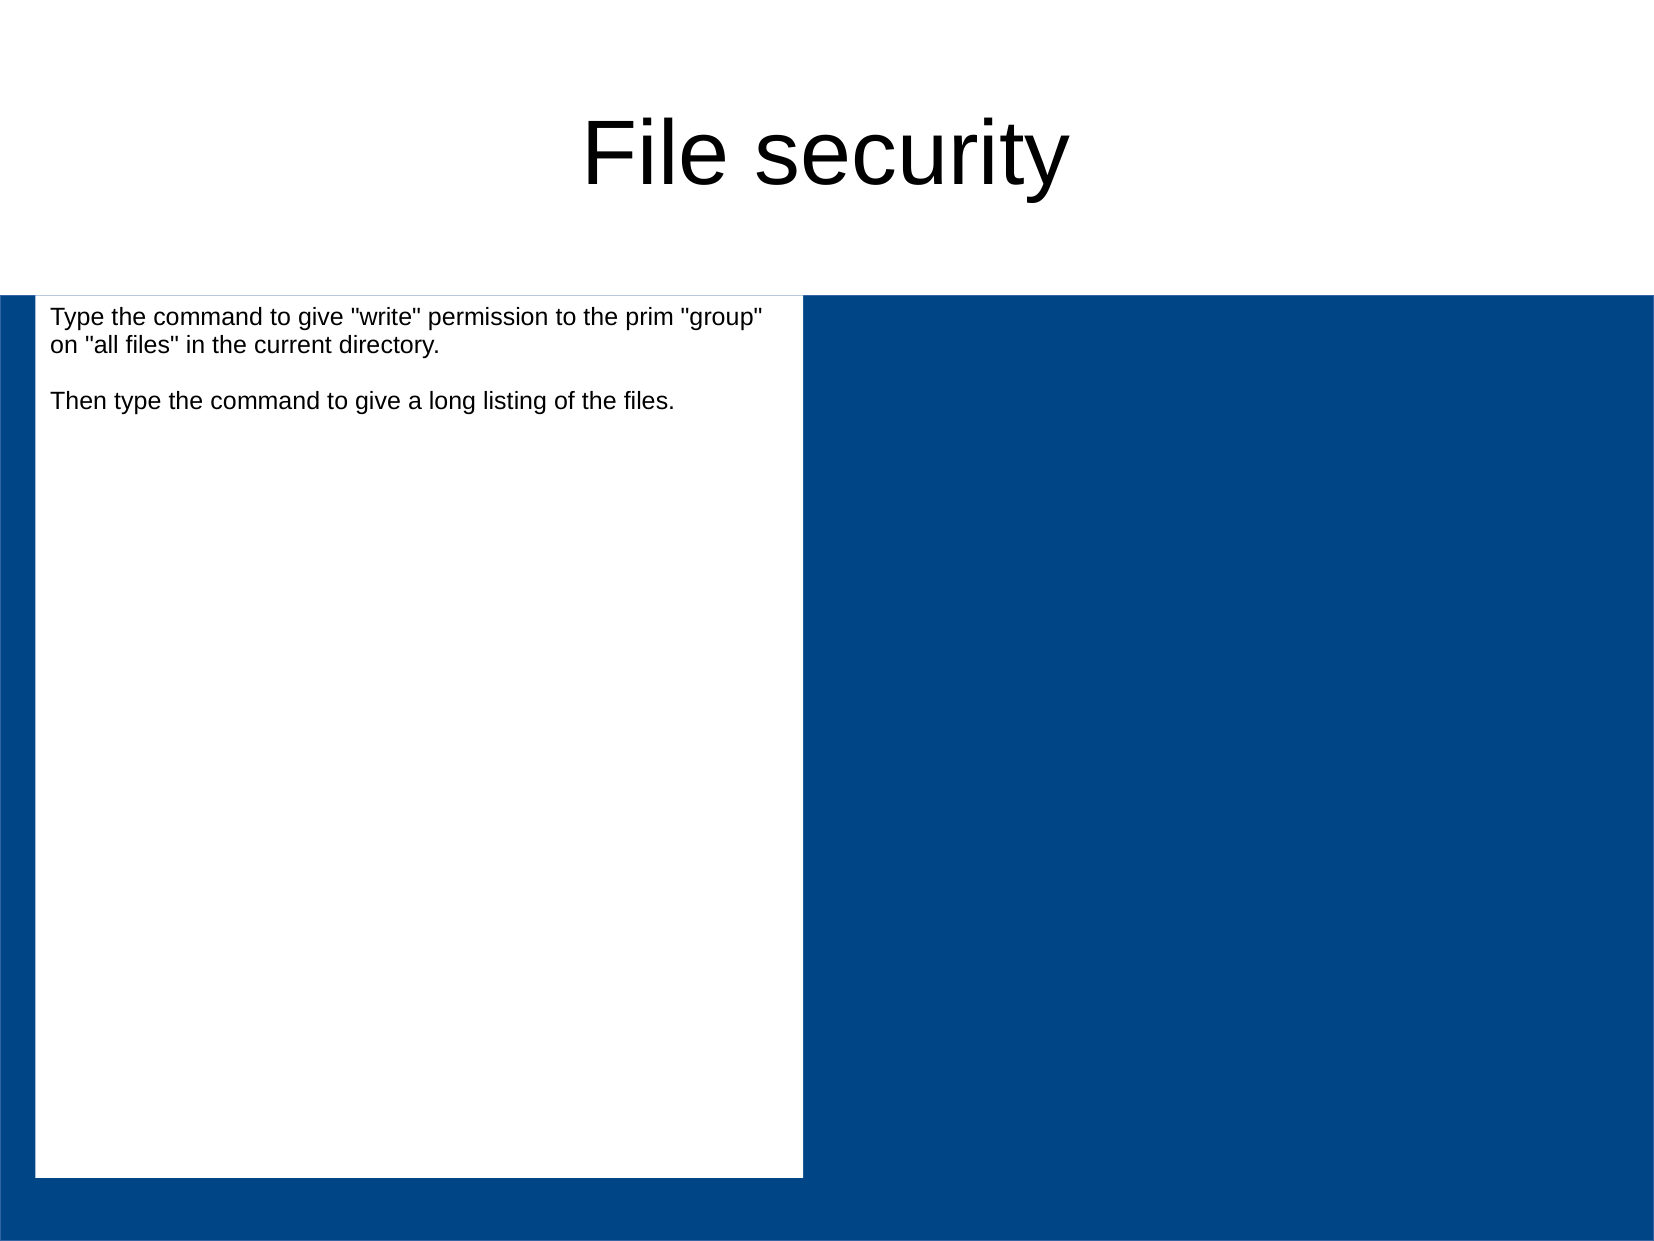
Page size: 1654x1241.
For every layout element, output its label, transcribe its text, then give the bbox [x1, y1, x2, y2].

text_box Type the command to give "write" permission to the prim "group" on "all files" in the current directory. Then type the command to give a long listing of the files. [35, 295, 804, 1178]
text_box [0, 295, 1654, 1241]
title File security [82, 49, 1571, 257]
